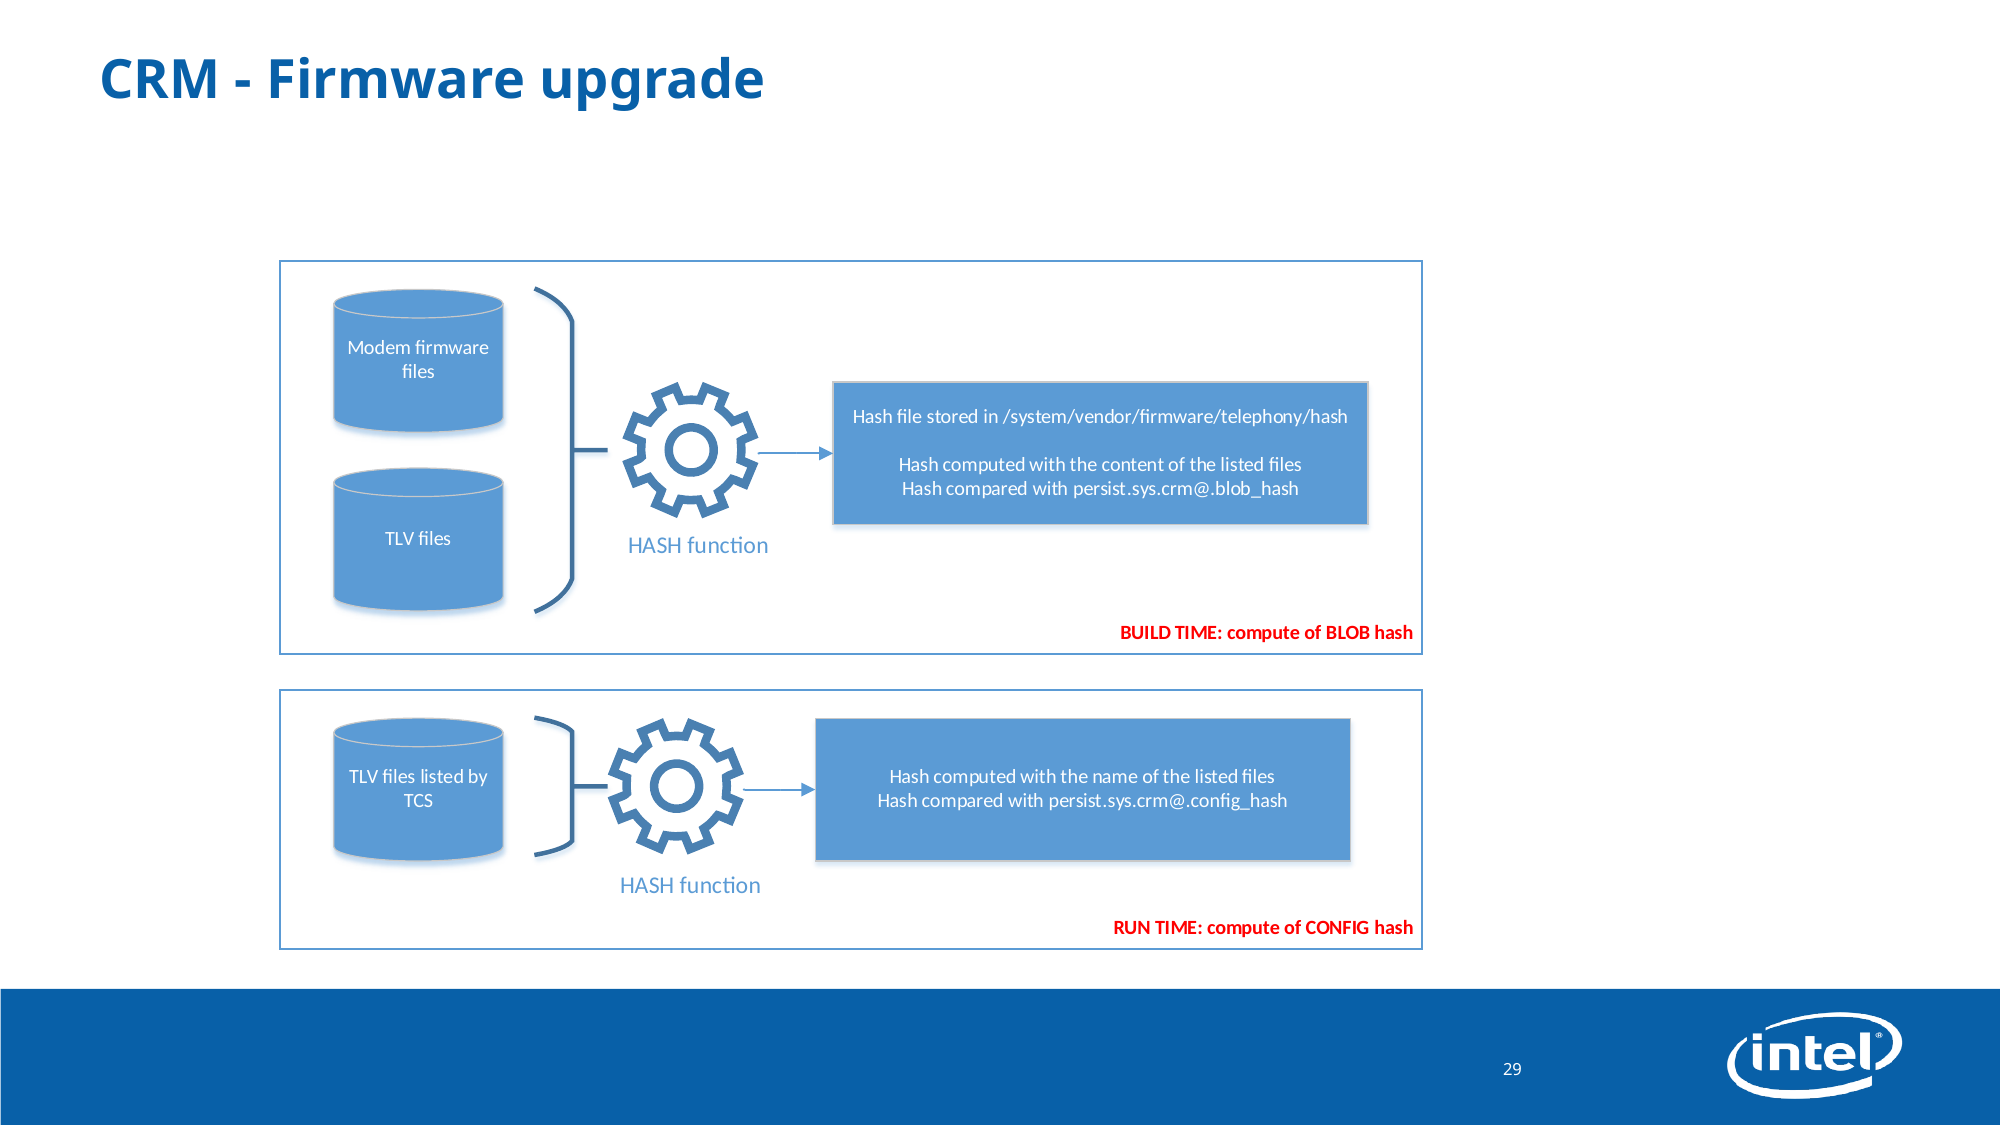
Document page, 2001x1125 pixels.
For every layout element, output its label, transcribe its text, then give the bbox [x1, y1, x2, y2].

title CRM - Firmware upgrade [99, 44, 1902, 191]
picture [1725, 1011, 1904, 1059]
slide_number <number> [1503, 1059, 1970, 1119]
picture [277, 257, 1425, 951]
